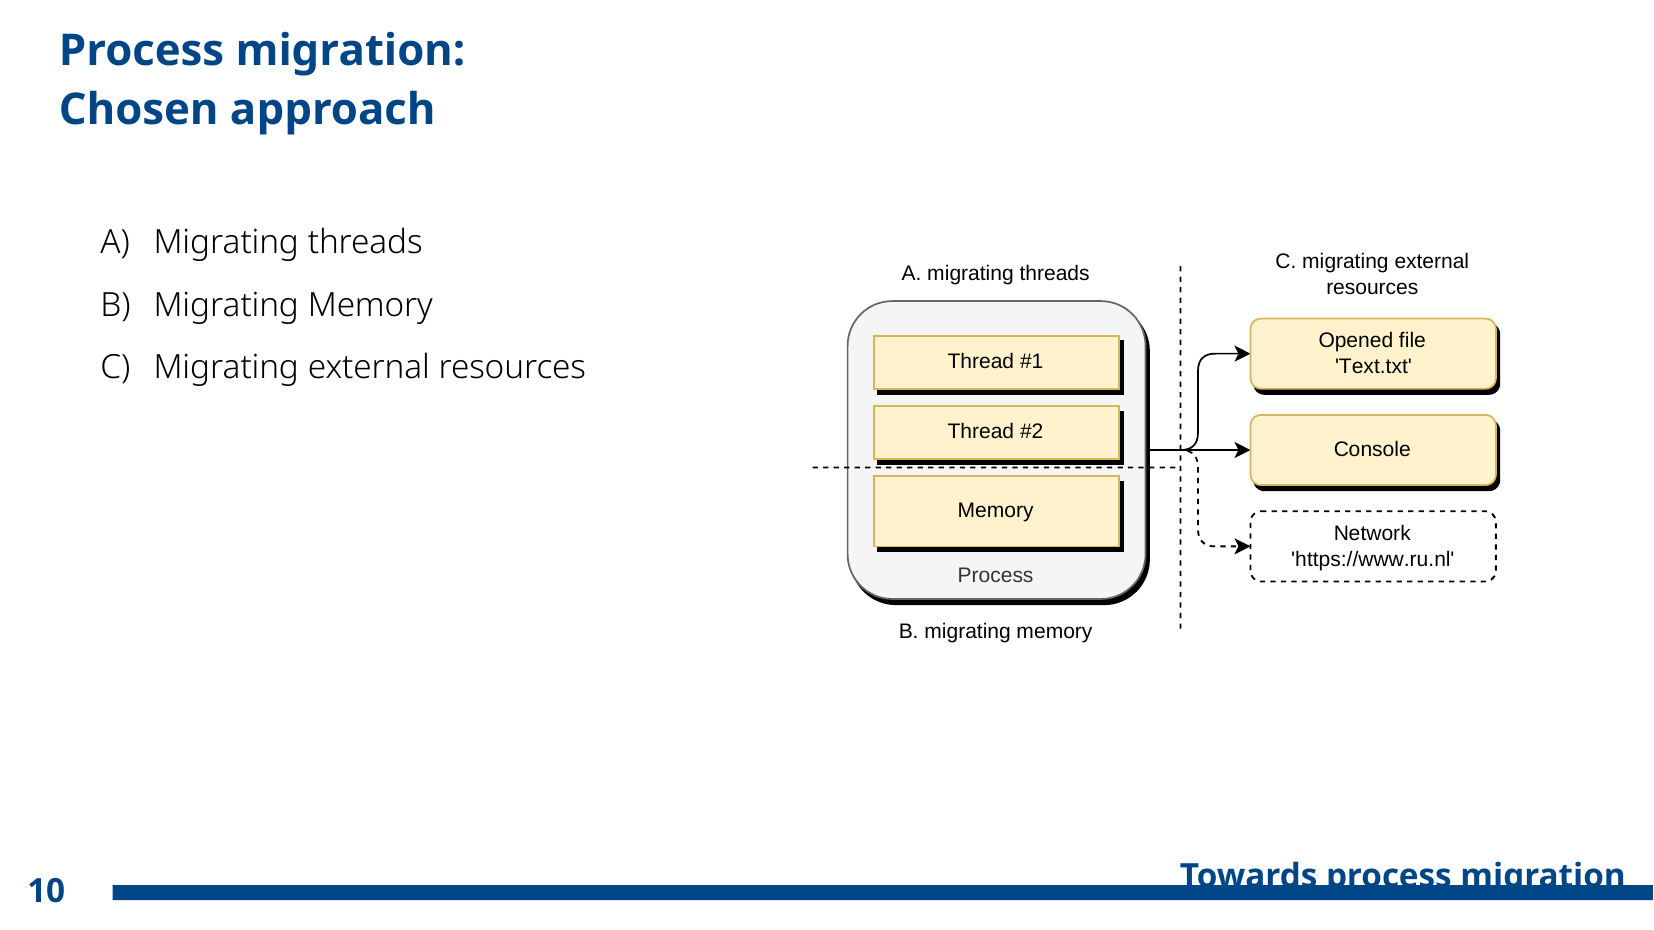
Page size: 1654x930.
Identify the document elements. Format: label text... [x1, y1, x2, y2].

list Migrating threads Migrating Memory Migrating external resources [82, 217, 776, 757]
chart [810, 247, 1576, 766]
title Process migration: Chosen approach [58, 26, 1594, 138]
